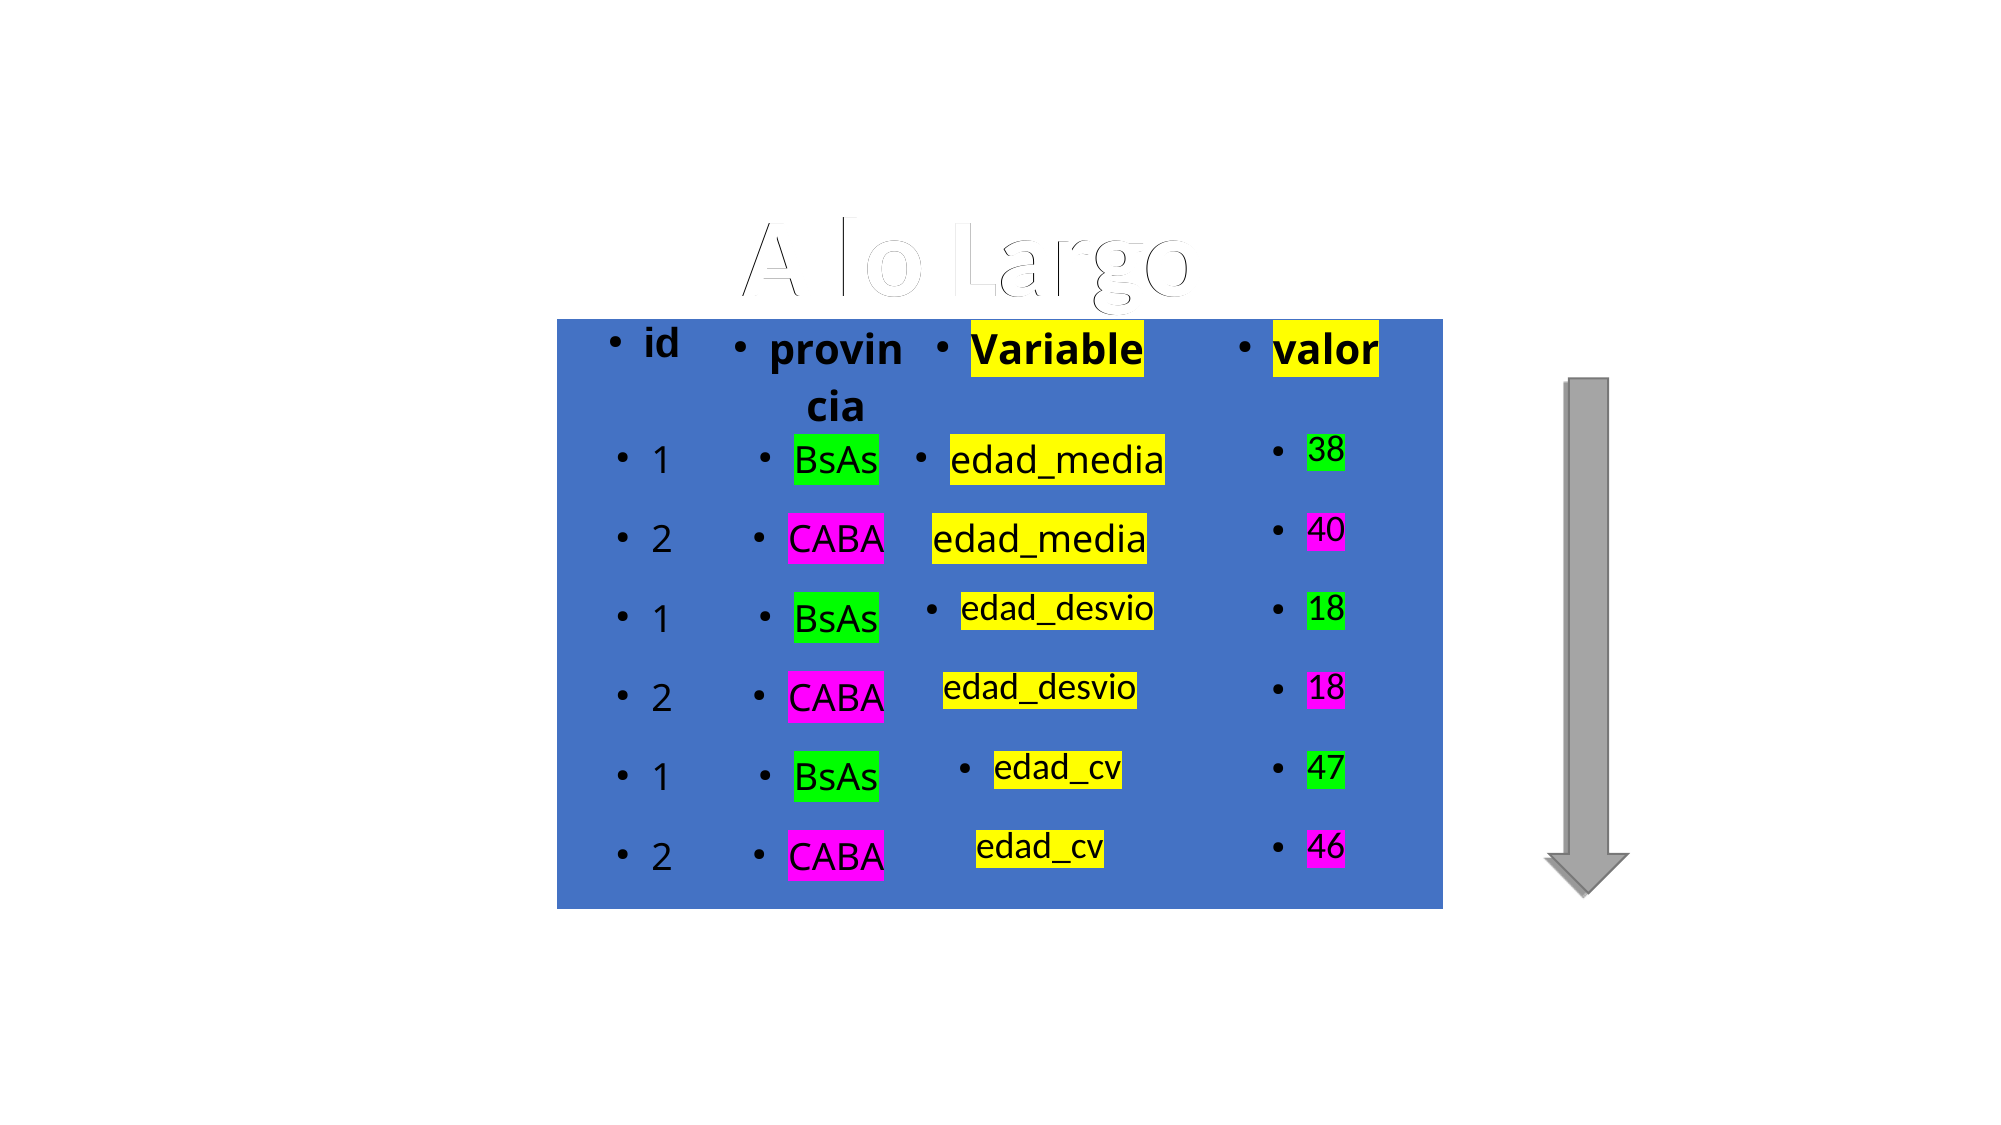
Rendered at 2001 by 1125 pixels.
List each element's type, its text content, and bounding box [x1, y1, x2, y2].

text_box [1549, 378, 1628, 894]
table_cell 1 [557, 433, 731, 513]
table_header provincia [731, 327, 906, 433]
table_cell 18 [1174, 592, 1443, 672]
table_header valor [1174, 319, 1443, 433]
table_cell BsAs [731, 751, 906, 830]
table_cell CABA [731, 672, 906, 751]
table_header id [557, 319, 731, 433]
table_cell BsAs [731, 433, 906, 513]
table_cell edad_media [906, 433, 1174, 513]
table_cell edad_desvio [906, 592, 1174, 672]
table_cell edad_media [906, 513, 1174, 592]
table_cell 1 [557, 592, 731, 672]
table_cell 47 [1174, 751, 1443, 830]
table_cell 18 [1174, 672, 1443, 751]
table_cell 1 [557, 751, 731, 830]
text_box A lo Largo [729, 177, 1221, 327]
table_cell 2 [557, 672, 731, 751]
table_header Variable [906, 327, 1174, 433]
table_cell CABA [731, 830, 906, 909]
table_cell 46 [1174, 830, 1443, 909]
table_cell edad_cv [906, 751, 1174, 830]
table_cell 40 [1174, 513, 1443, 592]
table_cell 2 [557, 830, 731, 909]
table_cell 38 [1174, 433, 1443, 513]
table_cell edad_desvio [906, 672, 1174, 751]
table_cell 2 [557, 513, 731, 592]
table_cell CABA [731, 513, 906, 592]
table_cell BsAs [731, 592, 906, 672]
table_cell edad_cv [906, 830, 1174, 909]
